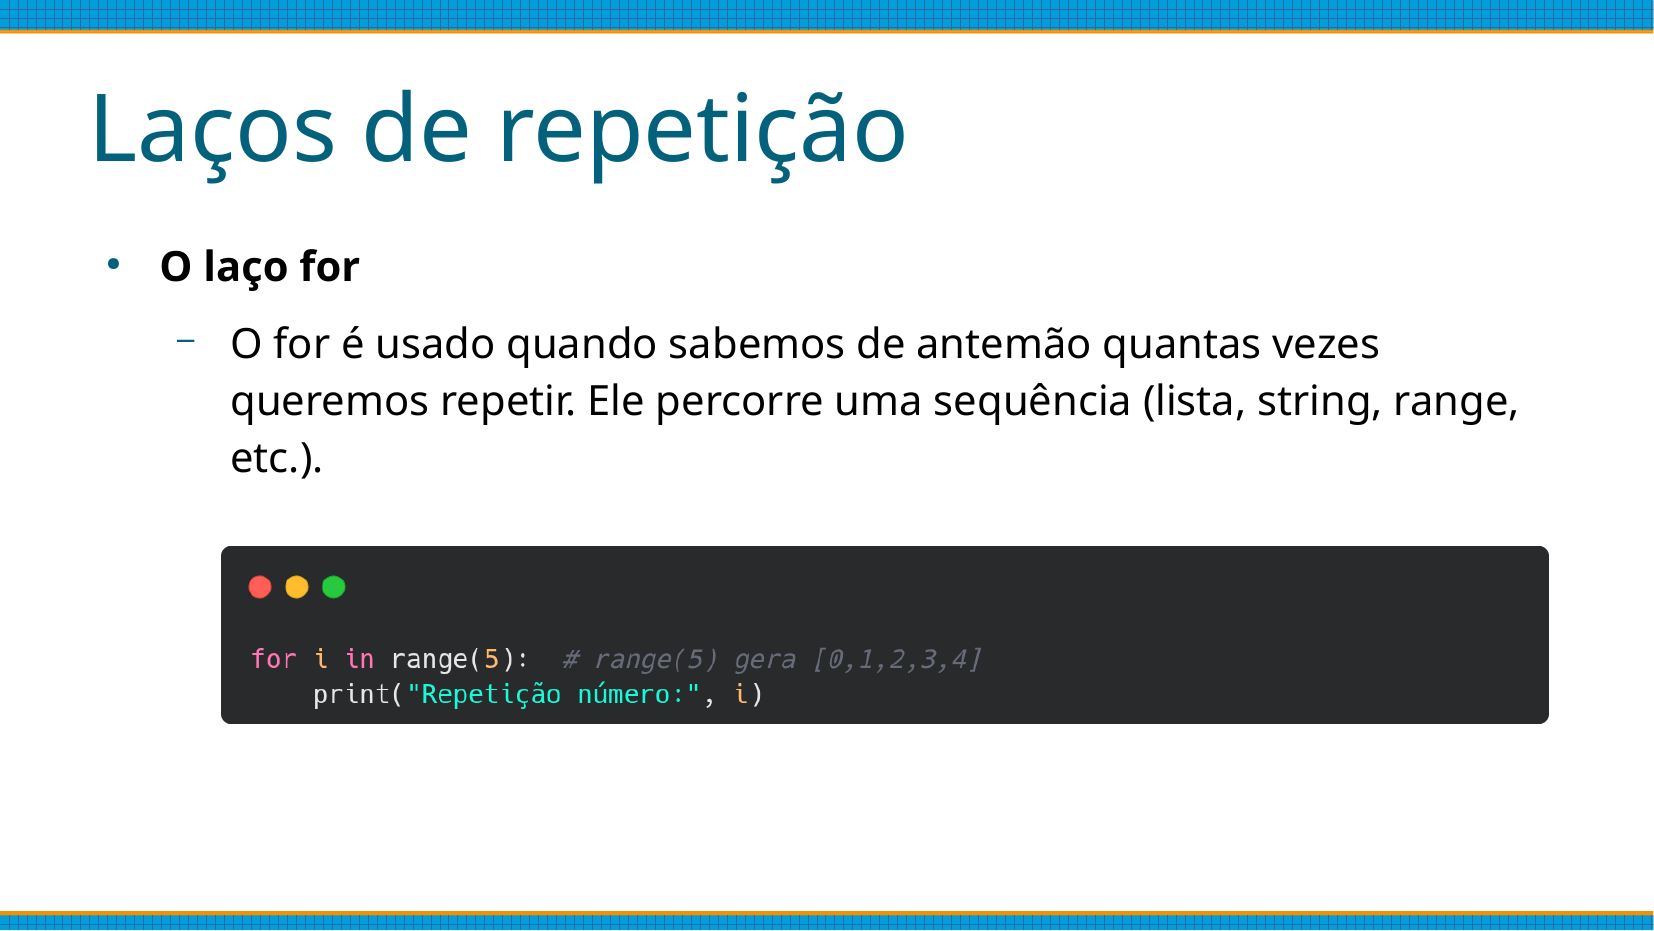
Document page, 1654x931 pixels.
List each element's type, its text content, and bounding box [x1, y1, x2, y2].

title Laços de repetição [88, 44, 1565, 207]
picture [204, 531, 1565, 738]
list O laço for O for é usado quando sabemos de antemão quantas vezes queremos repetir. Ele percorre uma sequência (lista, string, range, etc.). [88, 236, 1565, 901]
